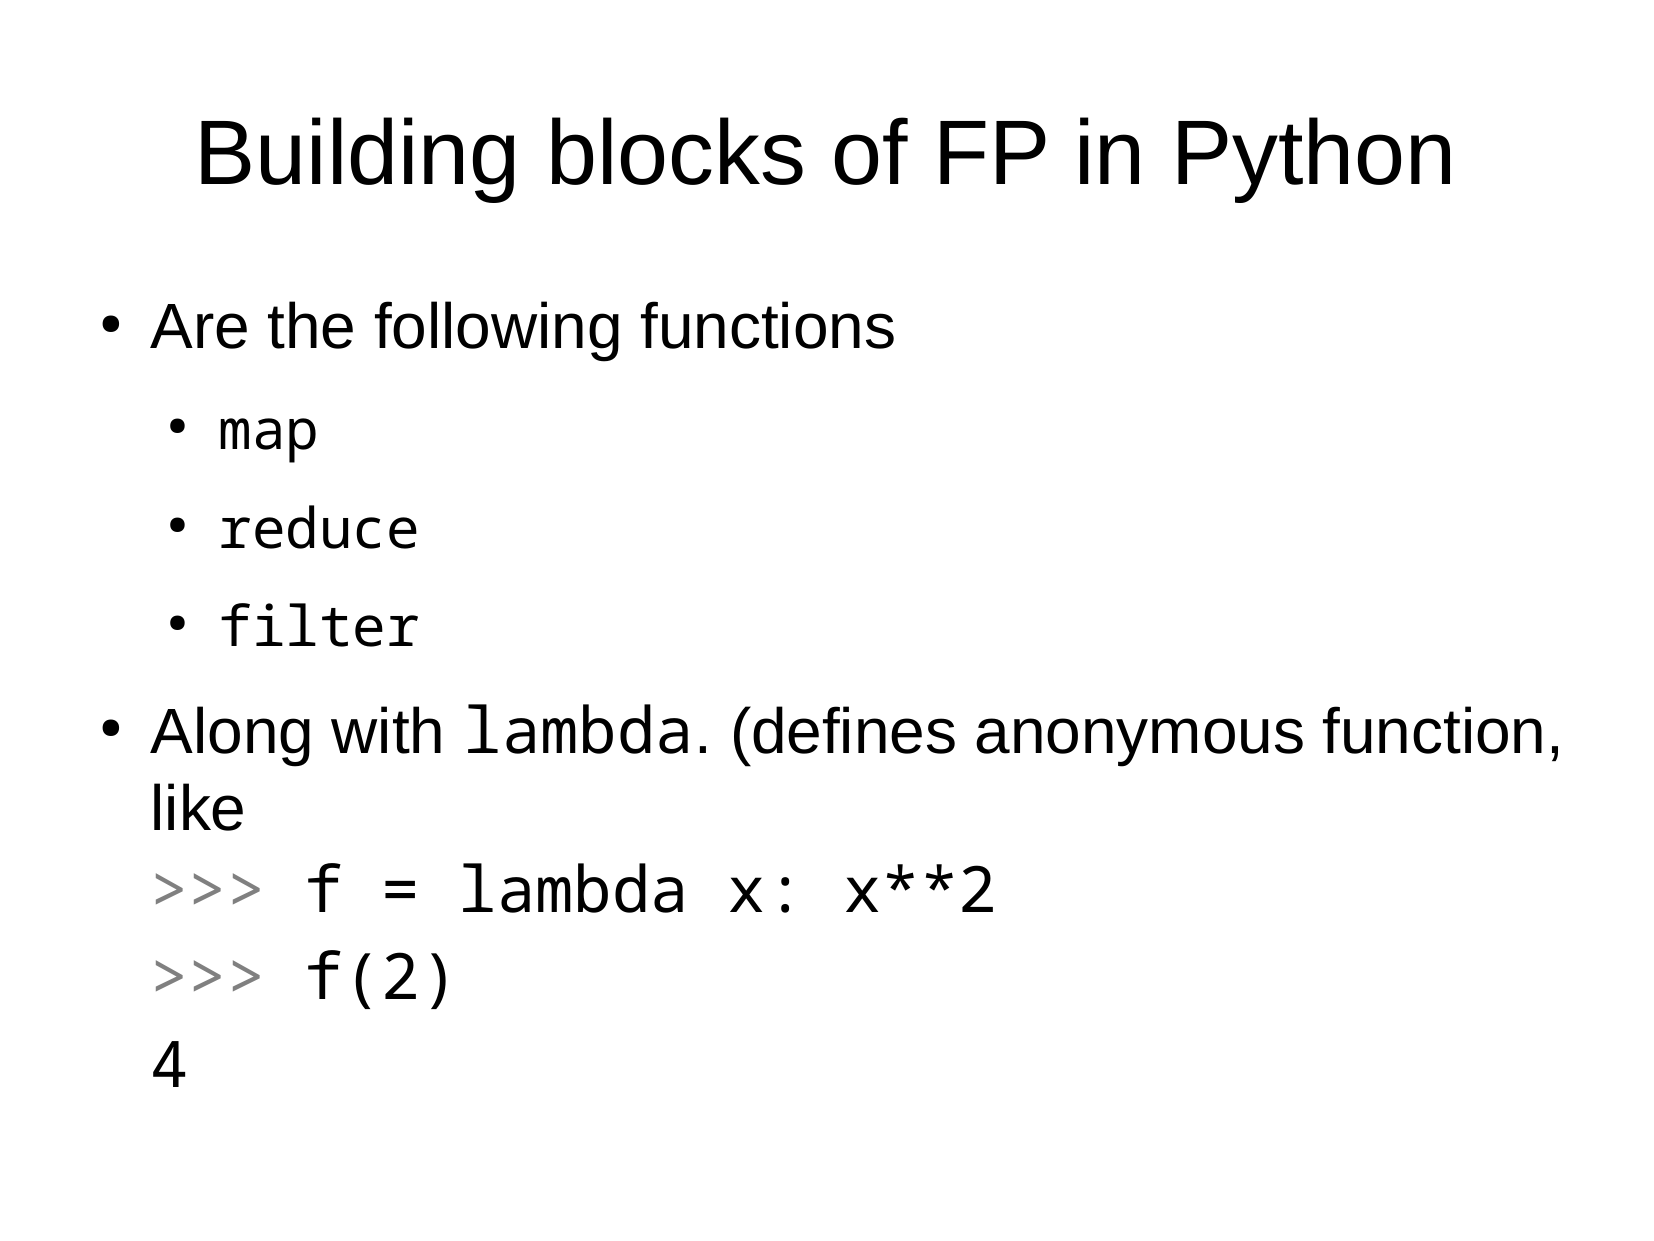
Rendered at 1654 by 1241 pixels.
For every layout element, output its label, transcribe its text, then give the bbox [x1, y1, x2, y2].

list Are the following functions map reduce filter Along with lambda. (defines anonymous function, like >>> f = lambda x: x**2 >>> f(2) 4 [82, 290, 1571, 1109]
title Building blocks of FP in Python [82, 56, 1571, 250]
